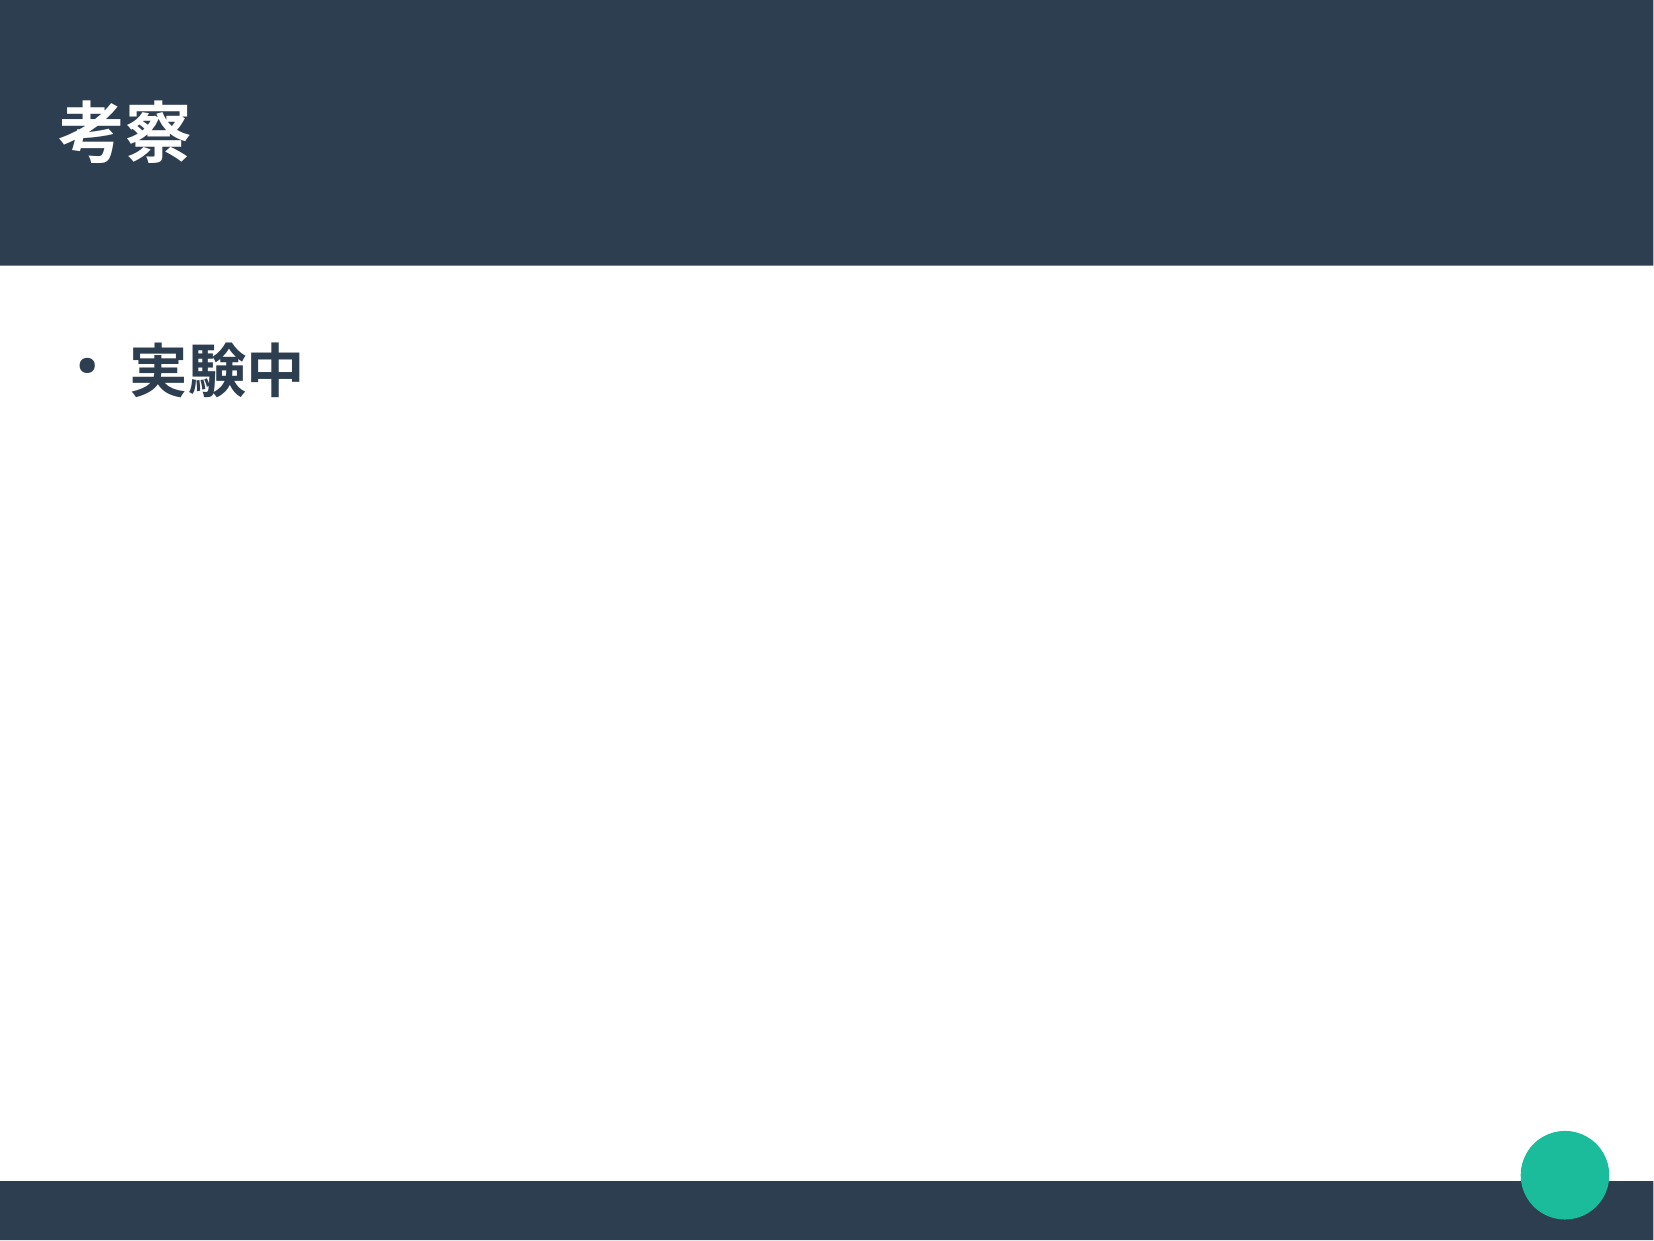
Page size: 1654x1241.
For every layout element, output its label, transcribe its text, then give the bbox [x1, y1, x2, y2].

list 実験中 [59, 324, 1595, 1152]
title 考察 [59, 49, 1595, 207]
